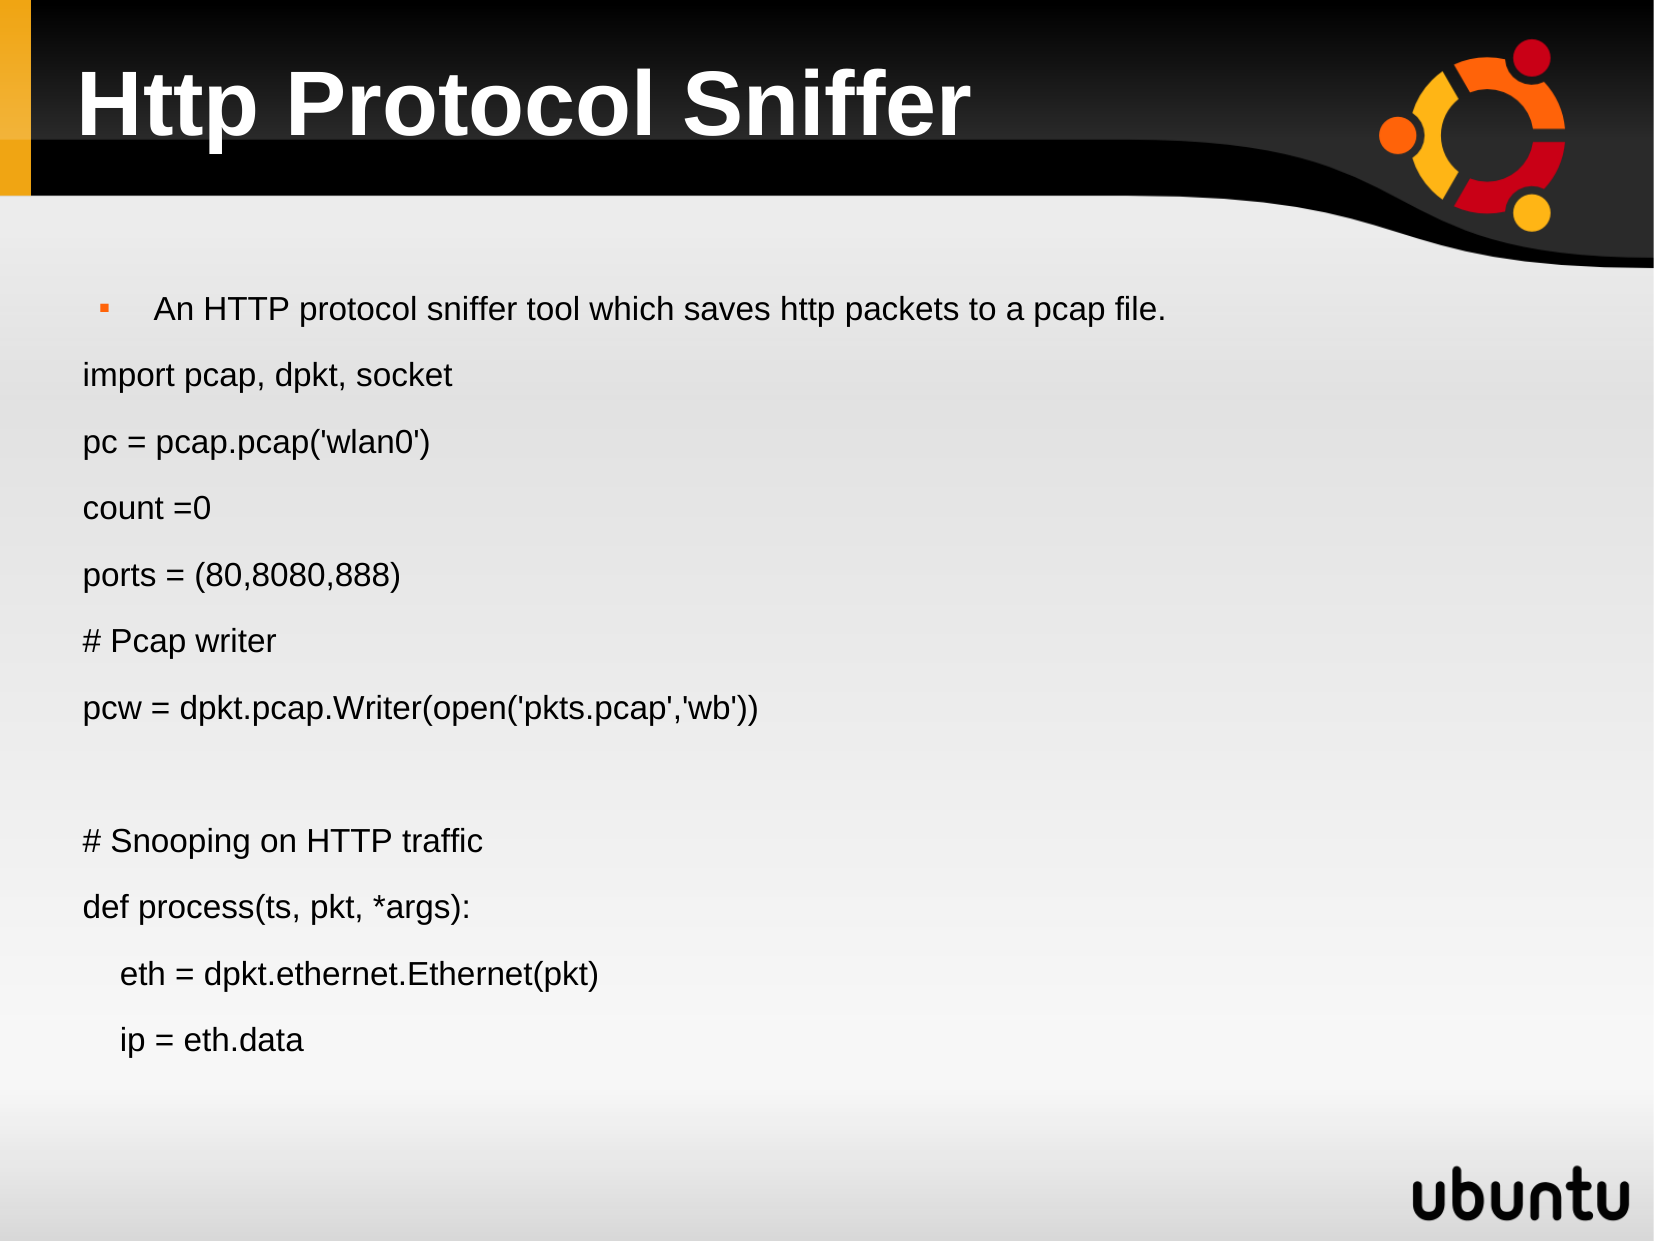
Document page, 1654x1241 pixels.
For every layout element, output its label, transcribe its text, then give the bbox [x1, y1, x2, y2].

picture [0, 0, 1654, 1241]
title Http Protocol Sniffer [76, 7, 1565, 200]
list An HTTP protocol sniffer tool which saves http packets to a pcap file. import pcap, dpkt, socket pc = pcap.pcap('wlan0') count =0 ports = (80,8080,888) # Pcap writer pcw = dpkt.pcap.Writer(open('pkts.pcap','wb')) # Snooping on HTTP traffic def process(ts, pkt, *args): eth = dpkt.ethernet.Ethernet(pkt) ip = eth.data [82, 290, 1571, 1192]
